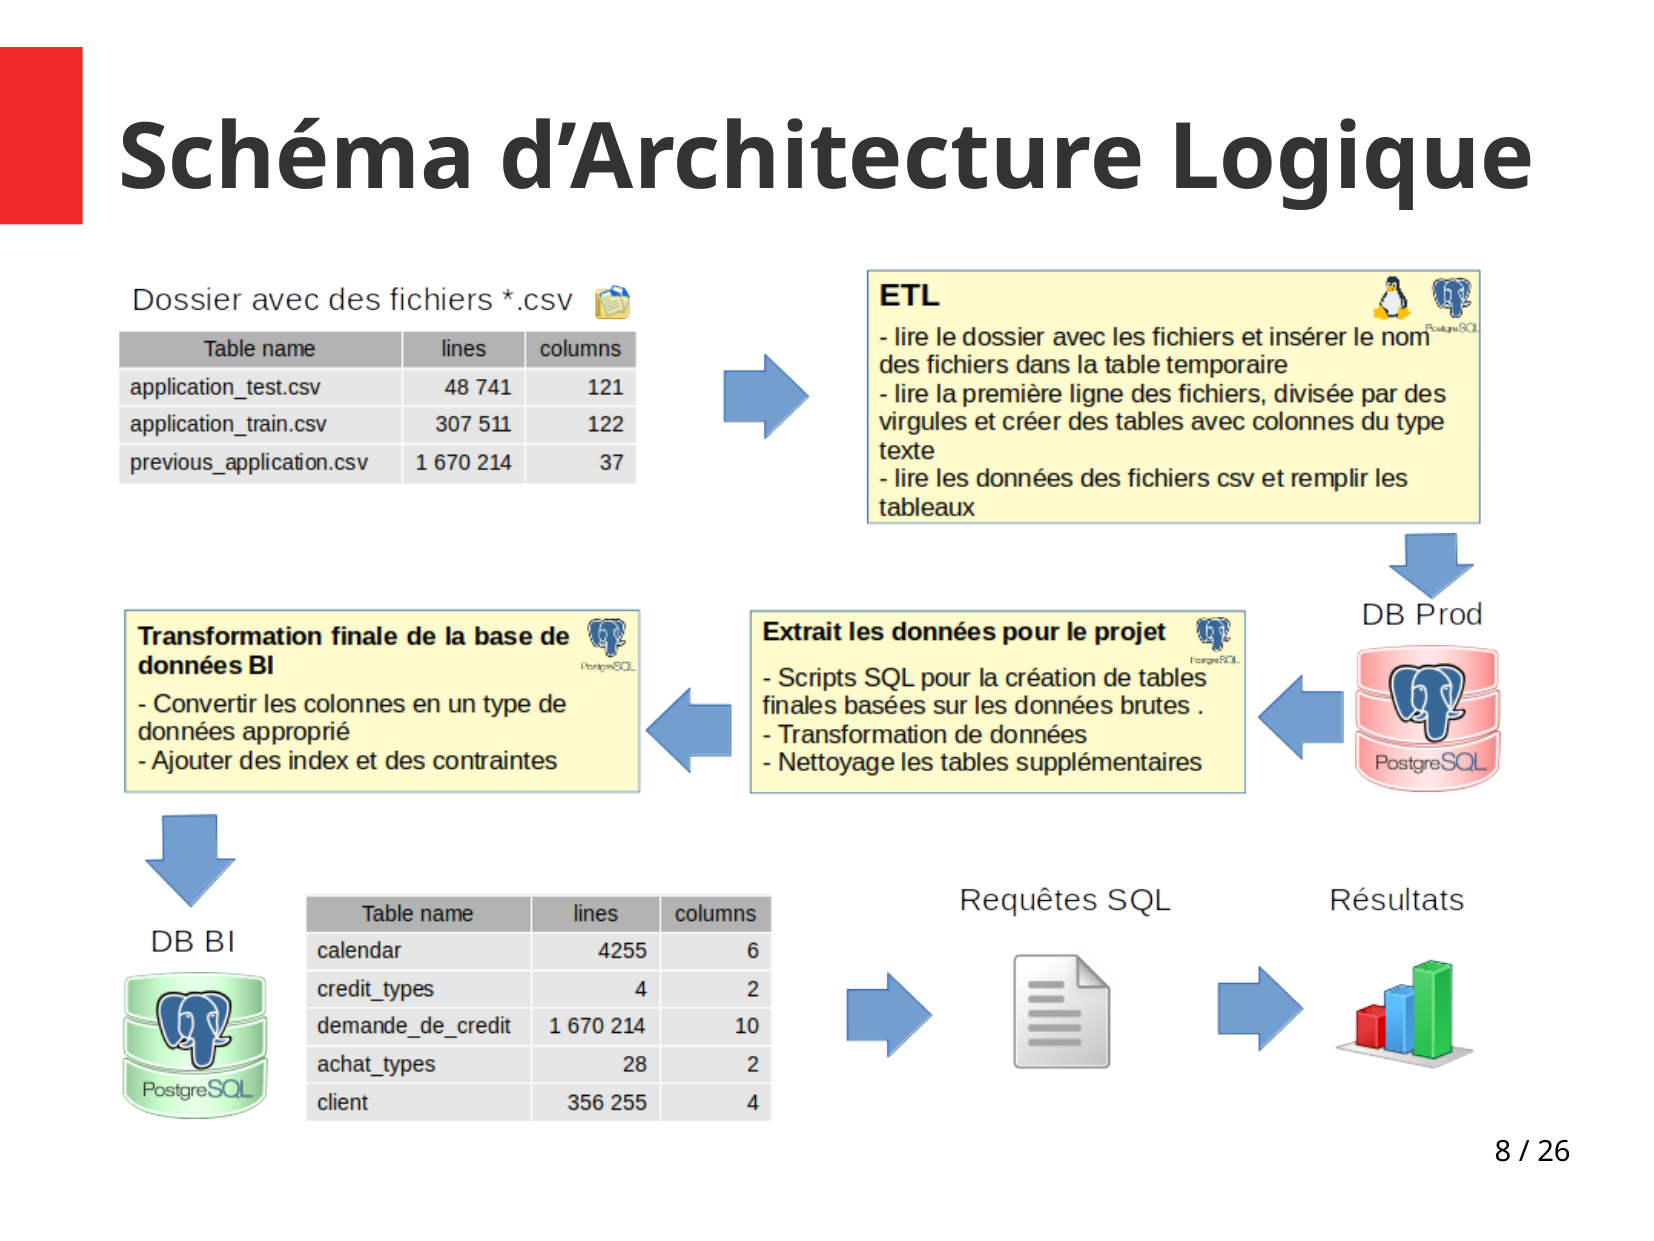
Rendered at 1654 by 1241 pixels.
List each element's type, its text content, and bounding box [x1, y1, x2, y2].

title Schéma d’Architecture Logique [118, 45, 1571, 260]
picture [118, 269, 1501, 1121]
